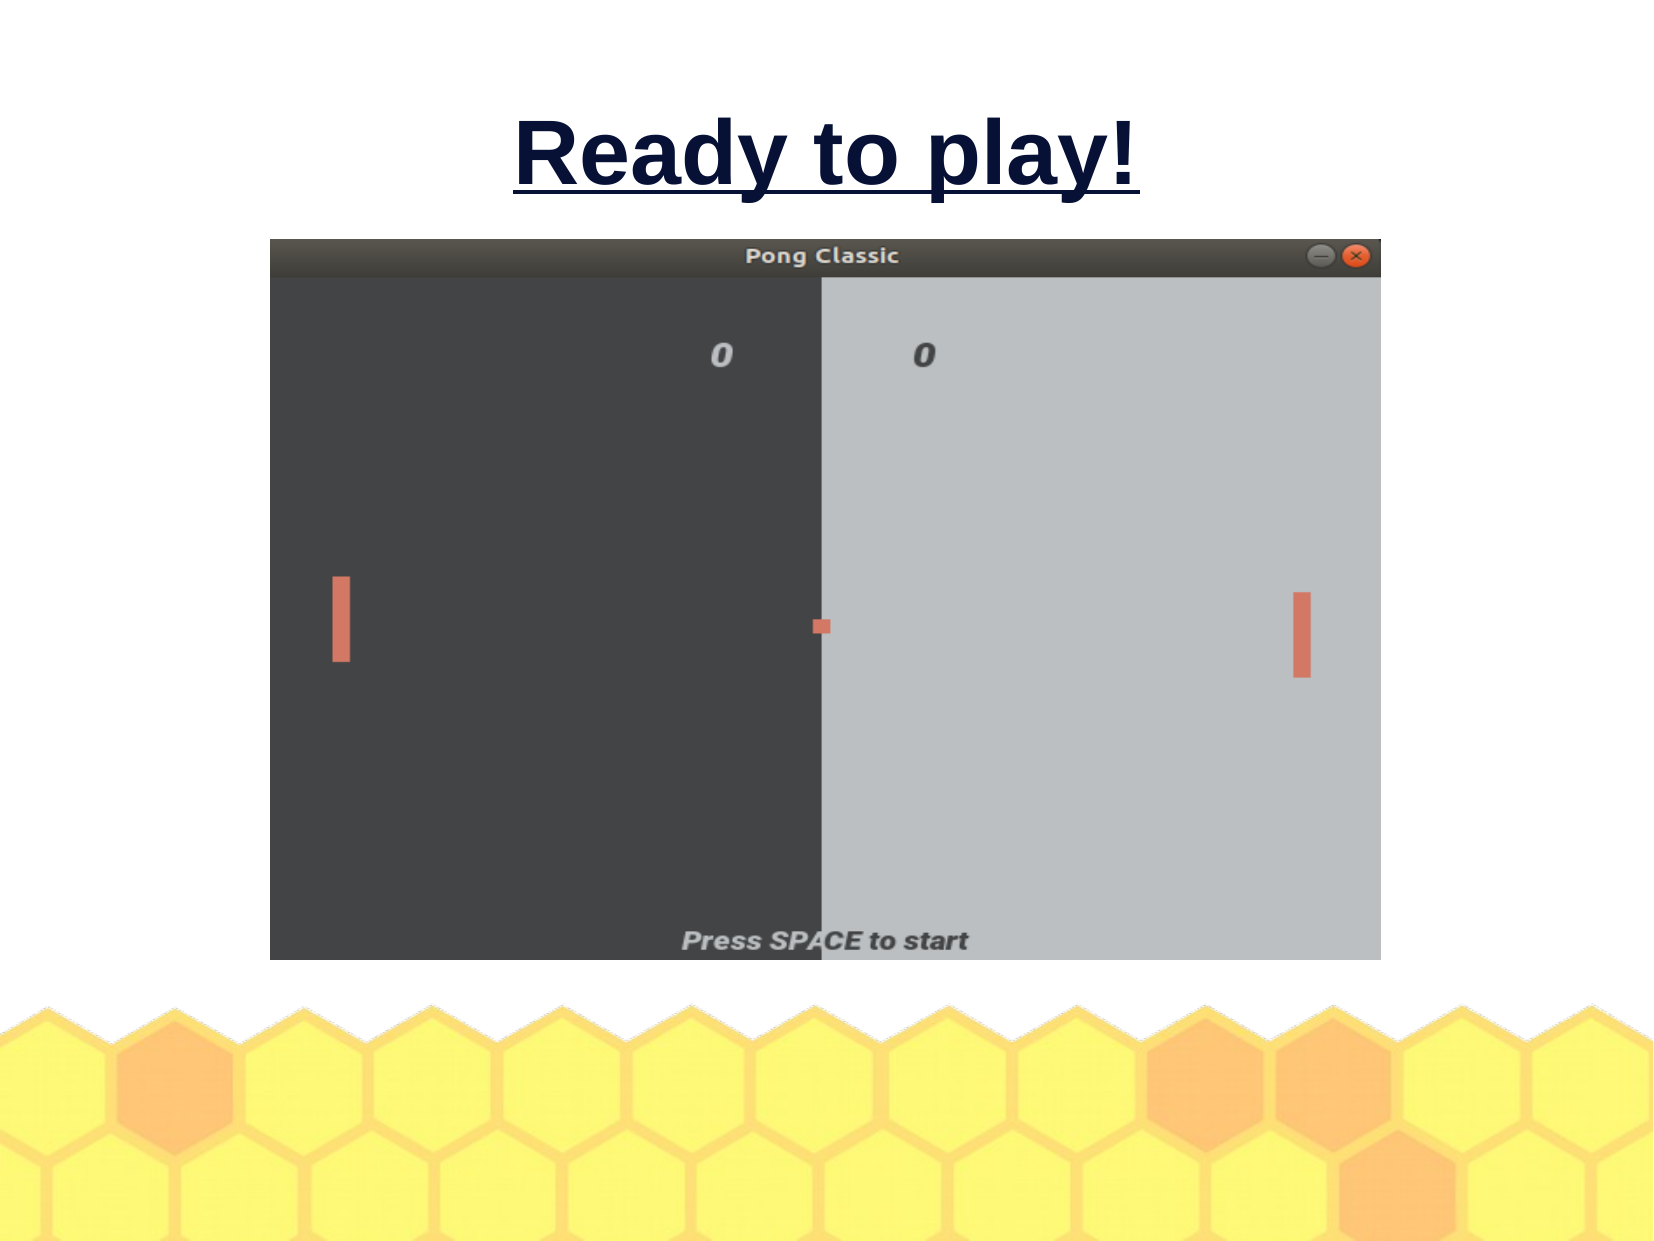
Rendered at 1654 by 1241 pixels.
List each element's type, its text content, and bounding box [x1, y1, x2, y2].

picture [0, 1001, 1654, 1241]
title Ready to play! [82, 49, 1571, 257]
picture [270, 239, 1381, 960]
